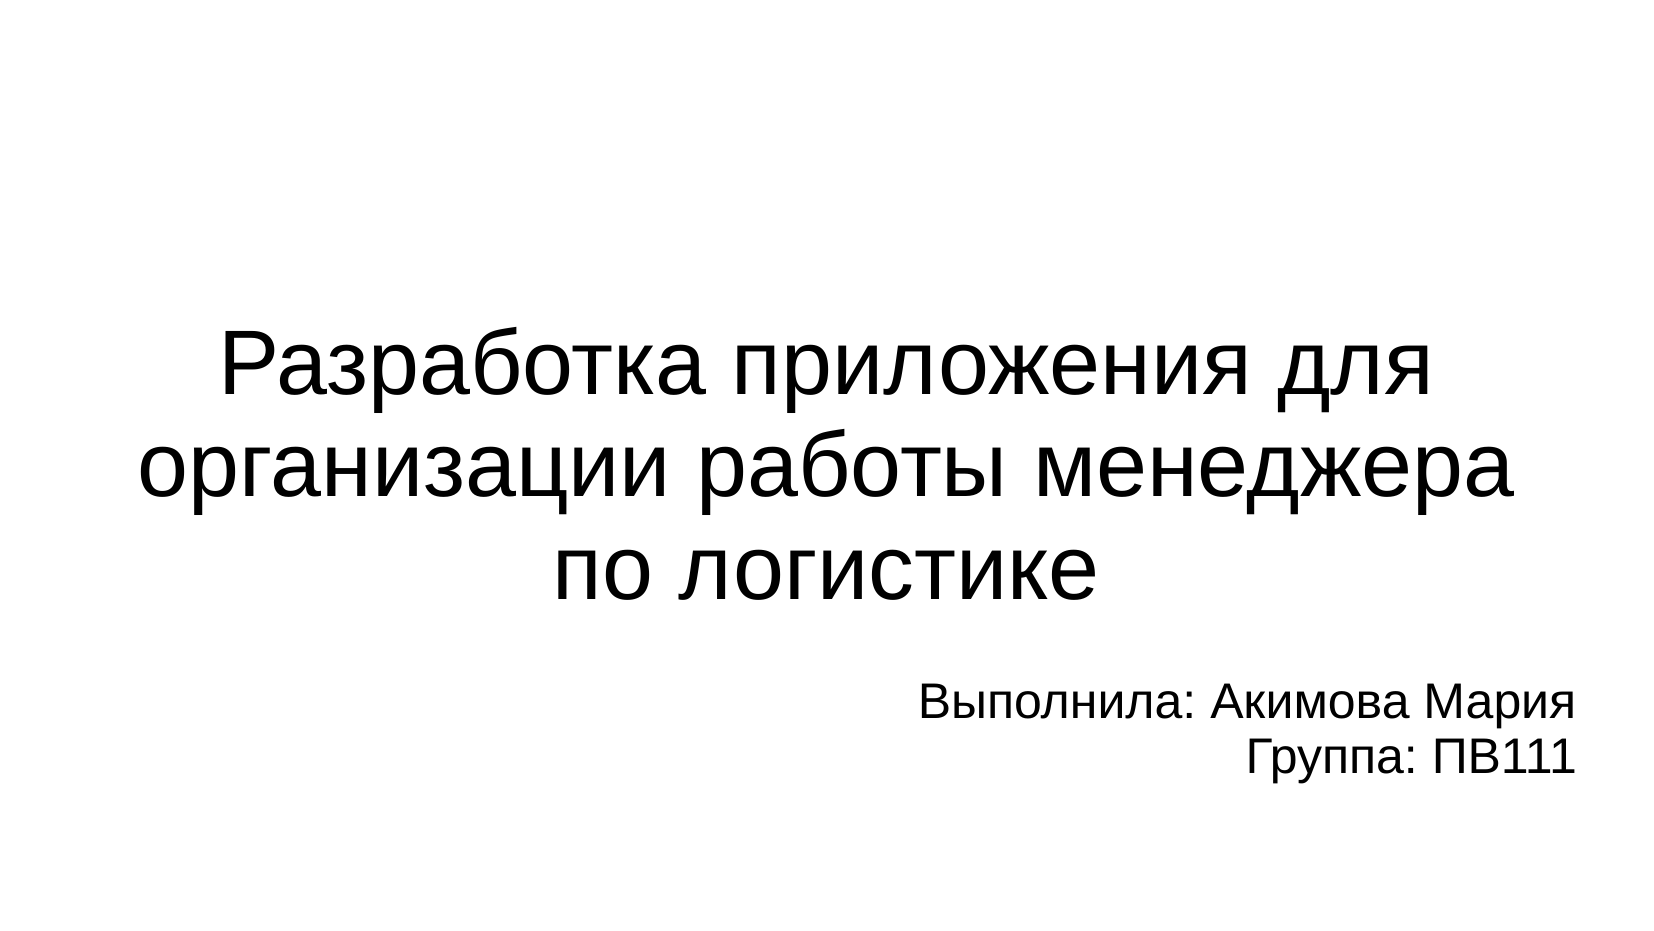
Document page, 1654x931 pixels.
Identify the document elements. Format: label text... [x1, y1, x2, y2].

subtitle Выполнила: Акимова Мария Группа: ПВ111 [88, 660, 1577, 798]
title Разработка приложения для организации работы менеджера по логистике [82, 311, 1571, 619]
